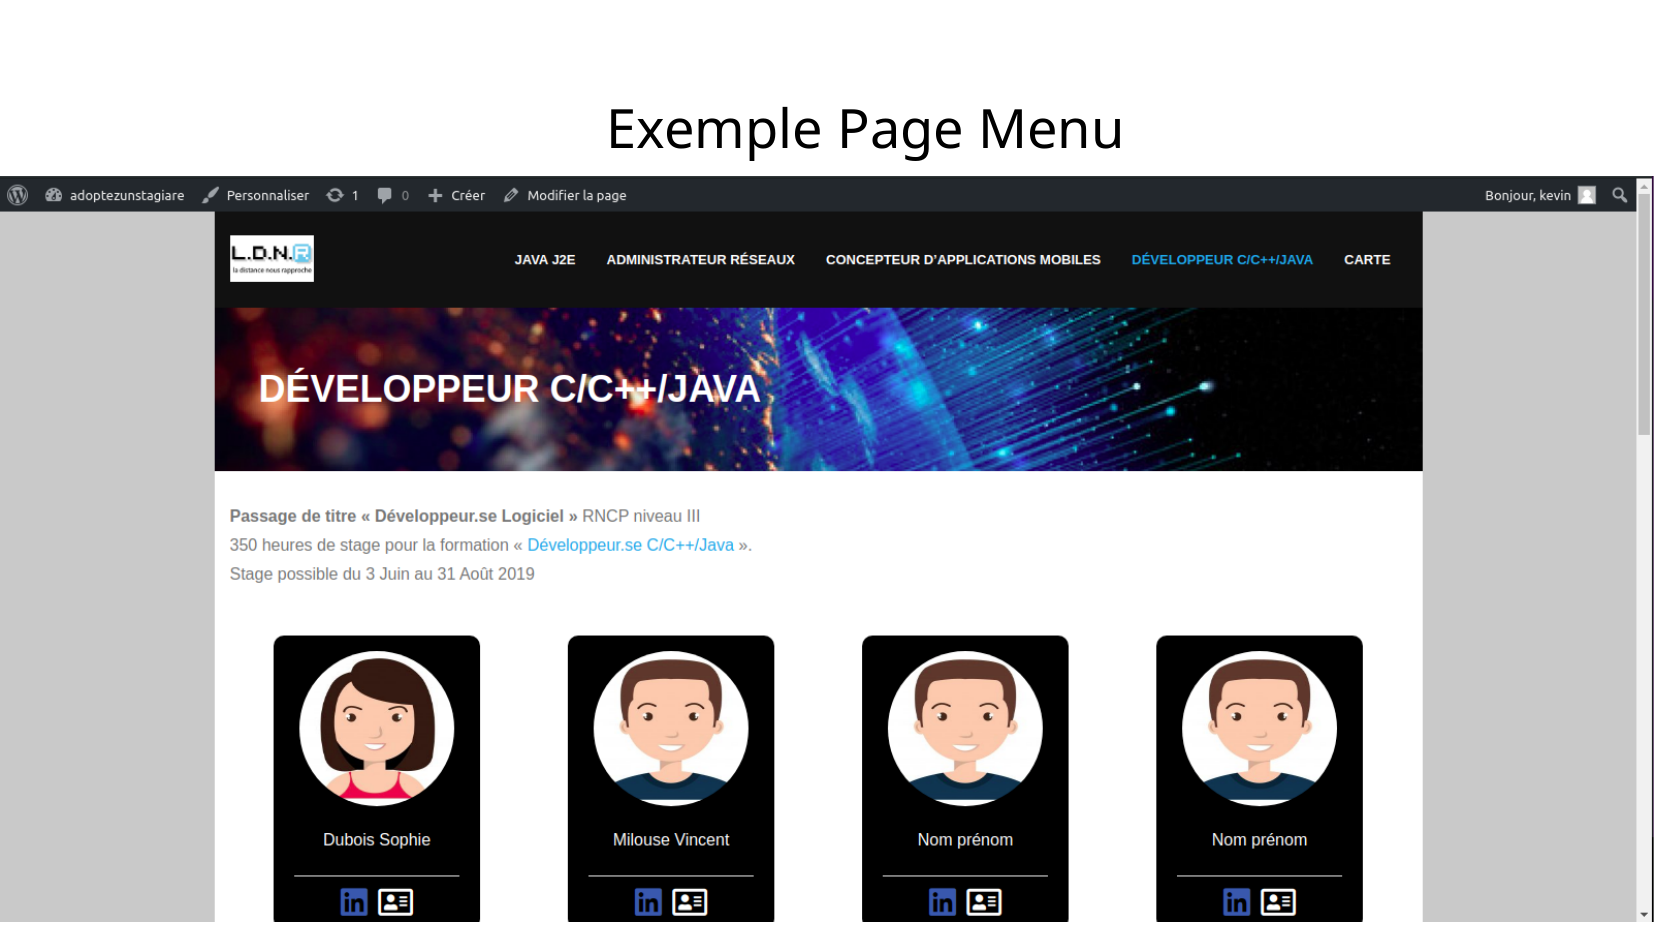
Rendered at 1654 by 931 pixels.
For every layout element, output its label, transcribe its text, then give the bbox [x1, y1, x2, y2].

picture [0, 176, 1654, 922]
text_box Exemple Page Menu [591, 82, 1062, 152]
